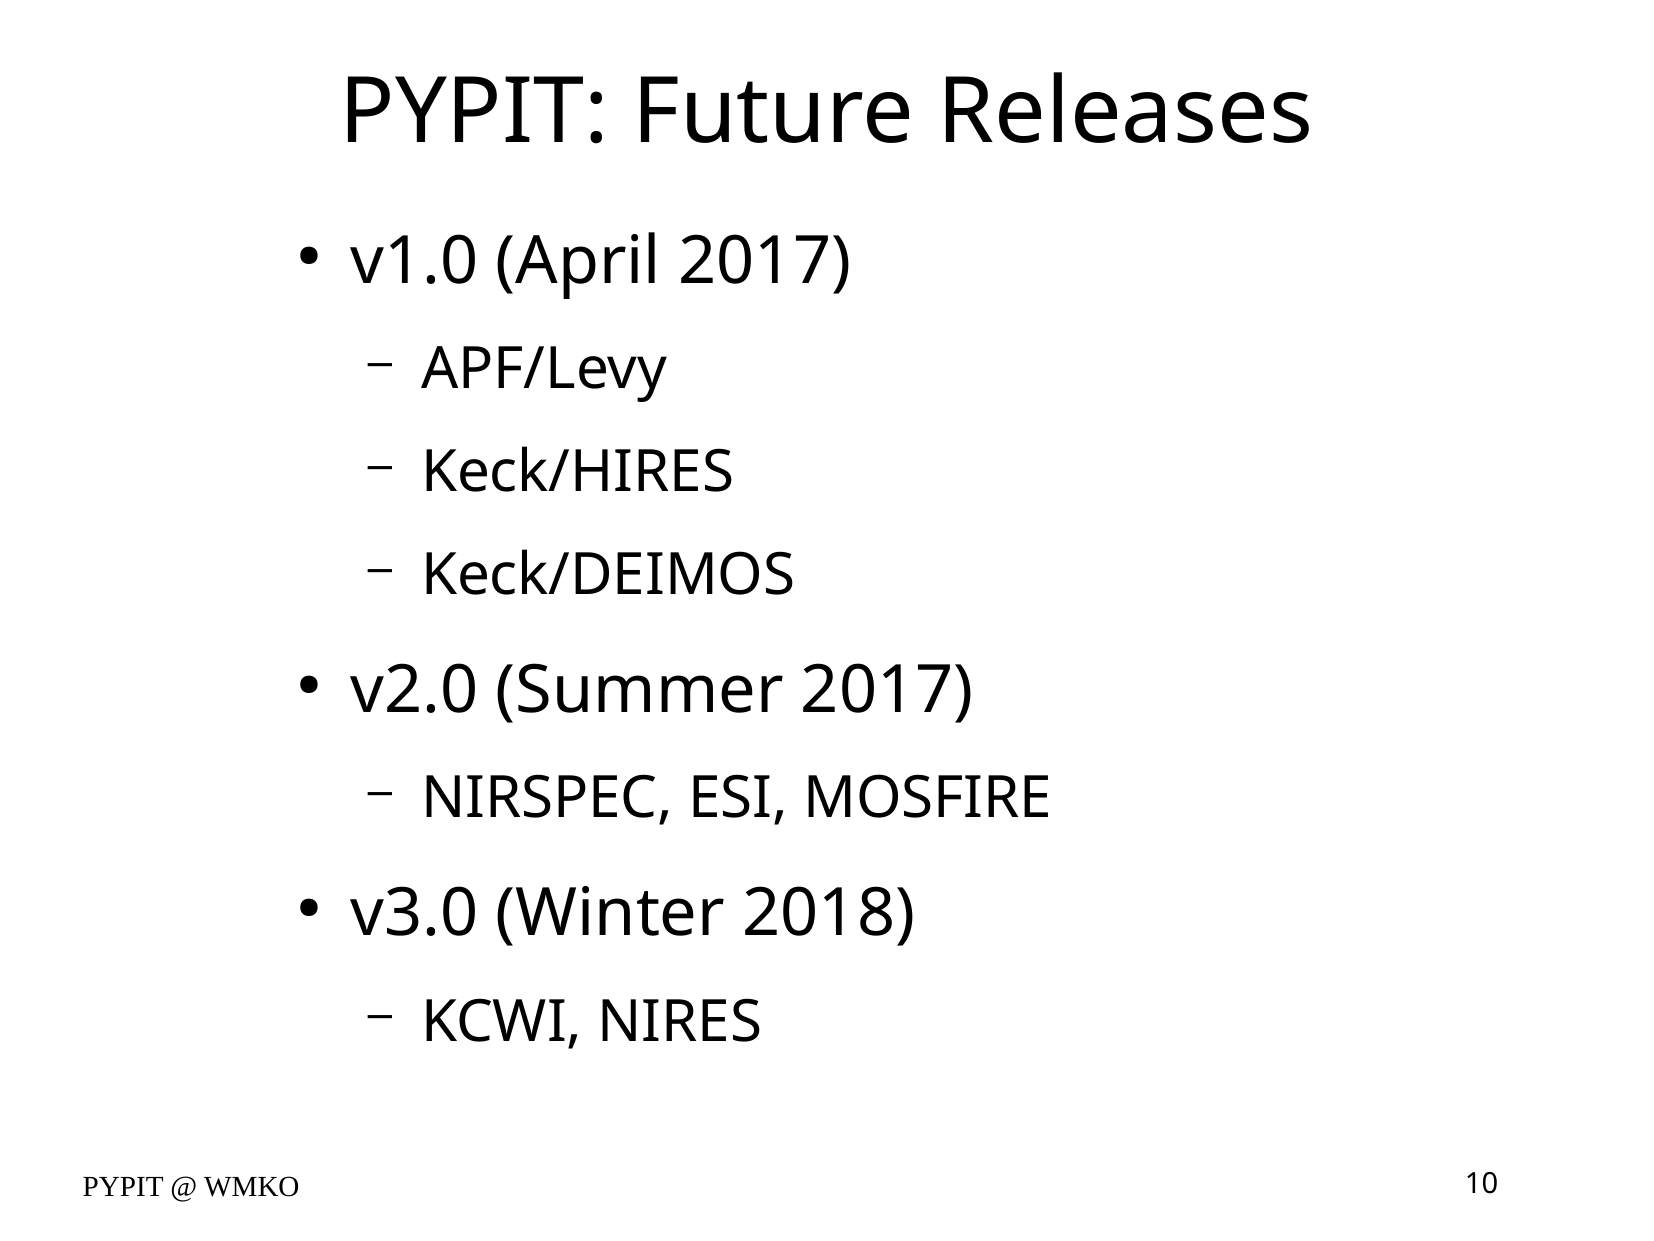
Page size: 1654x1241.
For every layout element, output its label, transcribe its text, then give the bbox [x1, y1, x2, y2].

list v1.0 (April 2017) APF/Levy Keck/HIRES Keck/DEIMOS v2.0 (Summer 2017) NIRSPEC, ESI, MOSFIRE v3.0 (Winter 2018) KCWI, NIRES [279, 212, 1336, 1096]
title PYPIT: Future Releases [82, 47, 1571, 167]
